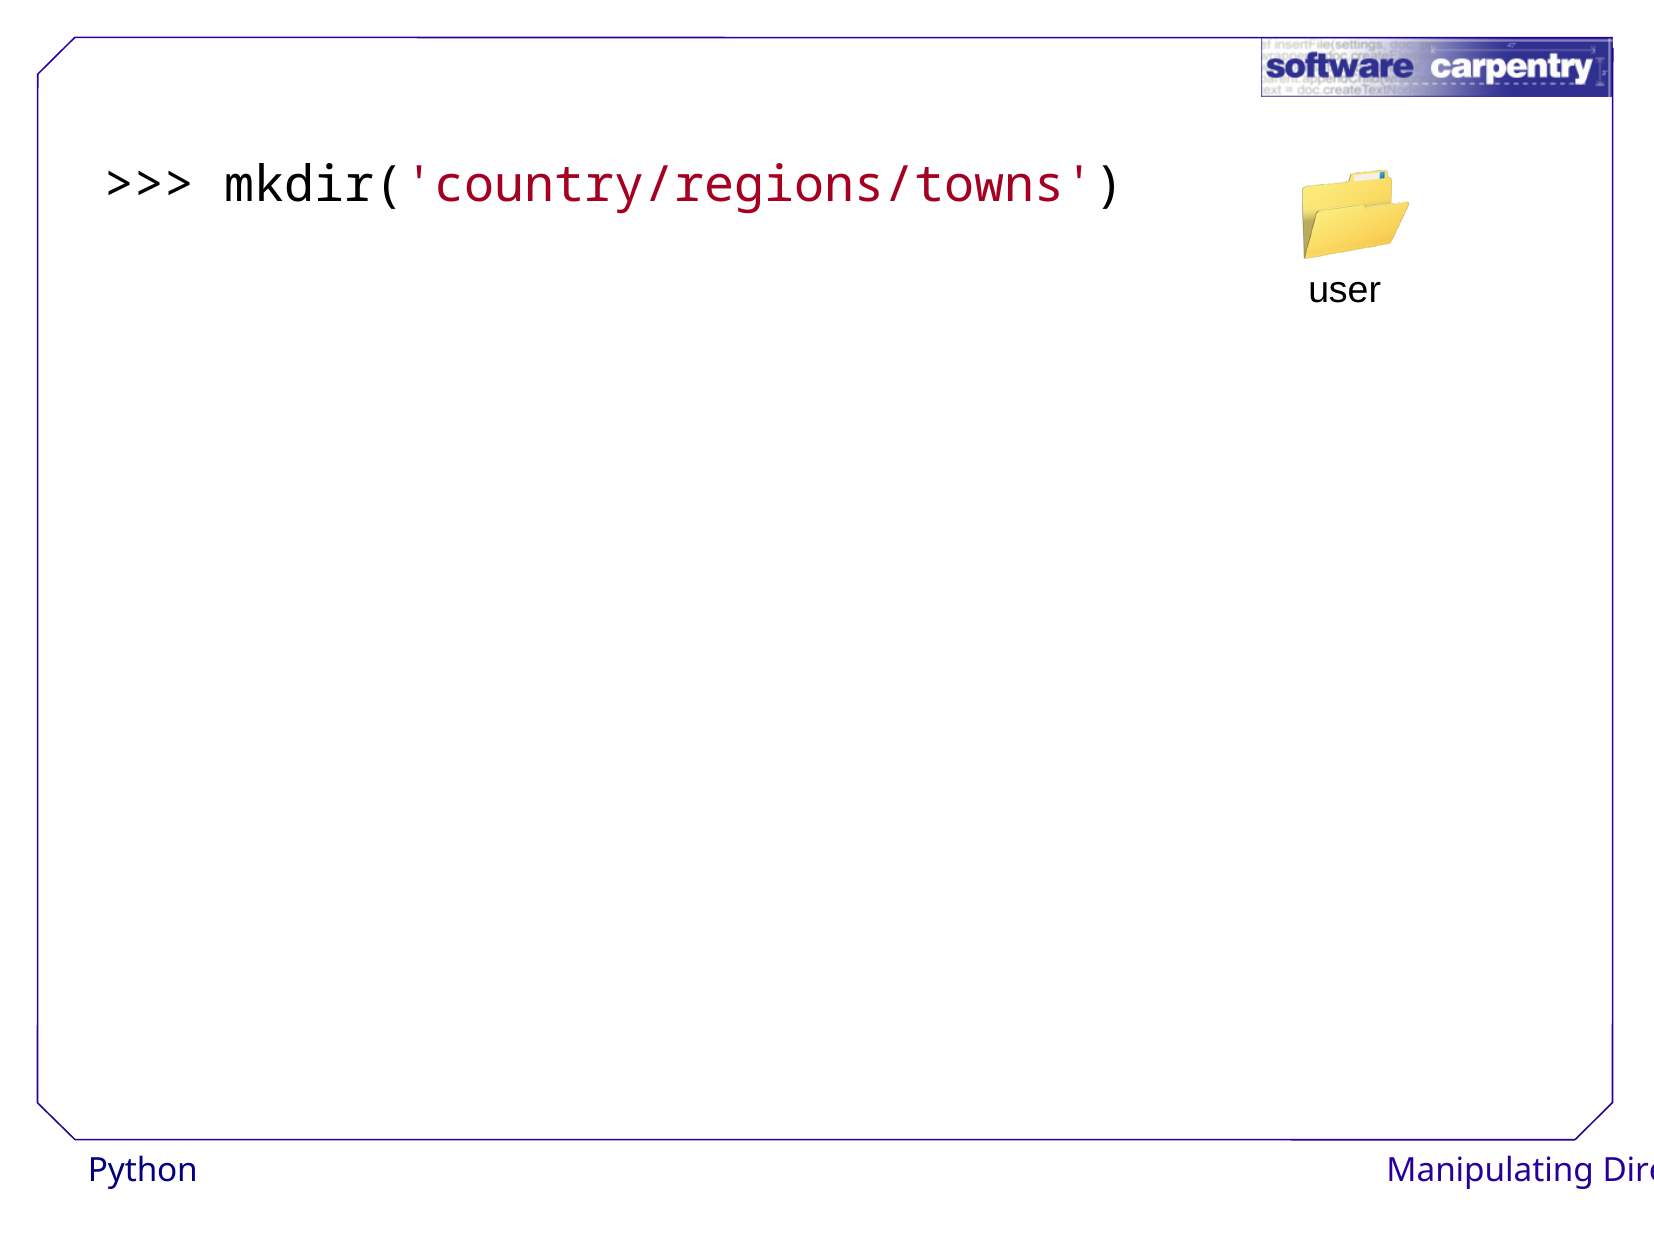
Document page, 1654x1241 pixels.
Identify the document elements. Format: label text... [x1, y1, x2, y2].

picture [1261, 39, 1613, 97]
text_box user [1293, 261, 1396, 319]
text_box >>> mkdir('country/regions/towns') [89, 128, 1512, 1037]
picture [1298, 156, 1413, 273]
